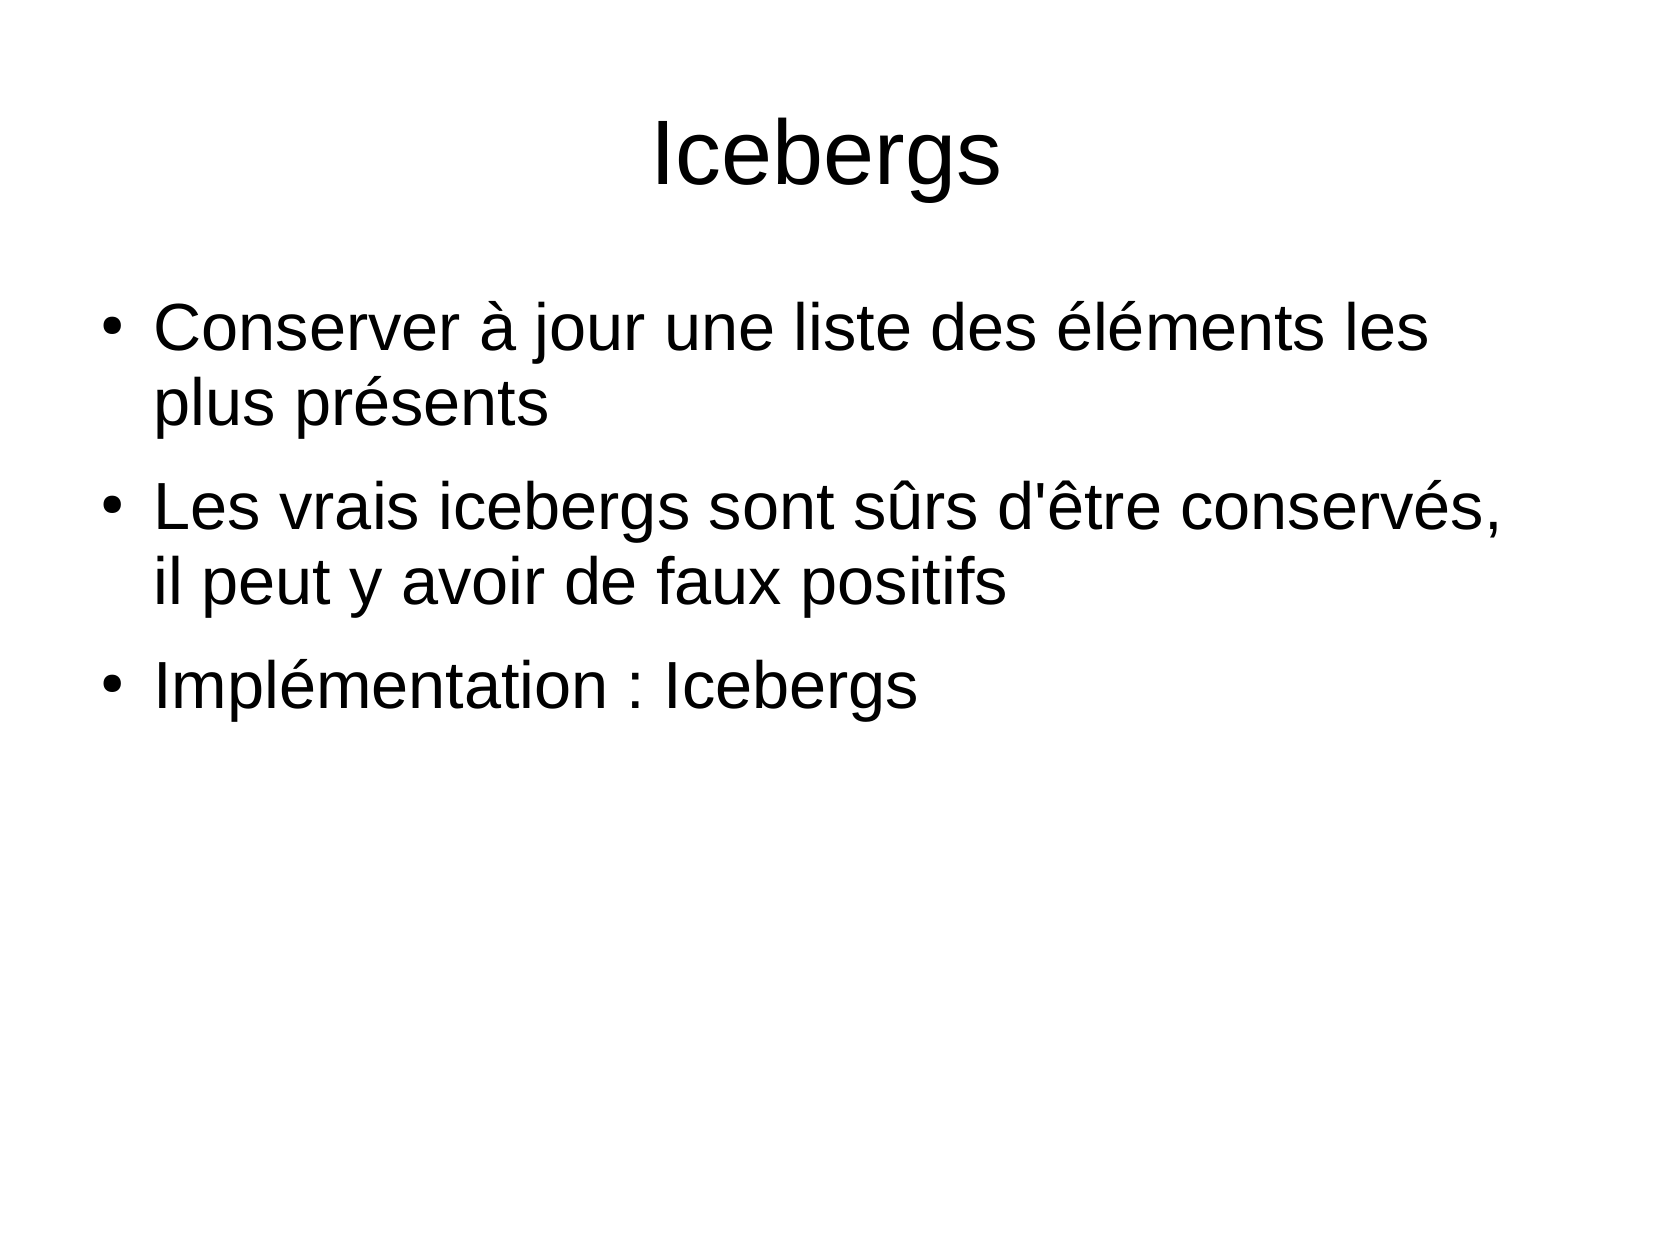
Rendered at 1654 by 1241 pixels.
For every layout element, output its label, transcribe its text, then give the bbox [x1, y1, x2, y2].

title Icebergs [82, 49, 1571, 257]
list Conserver à jour une liste des éléments les plus présents Les vrais icebergs sont sûrs d'être conservés, il peut y avoir de faux positifs Implémentation : Icebergs [82, 290, 1538, 1010]
